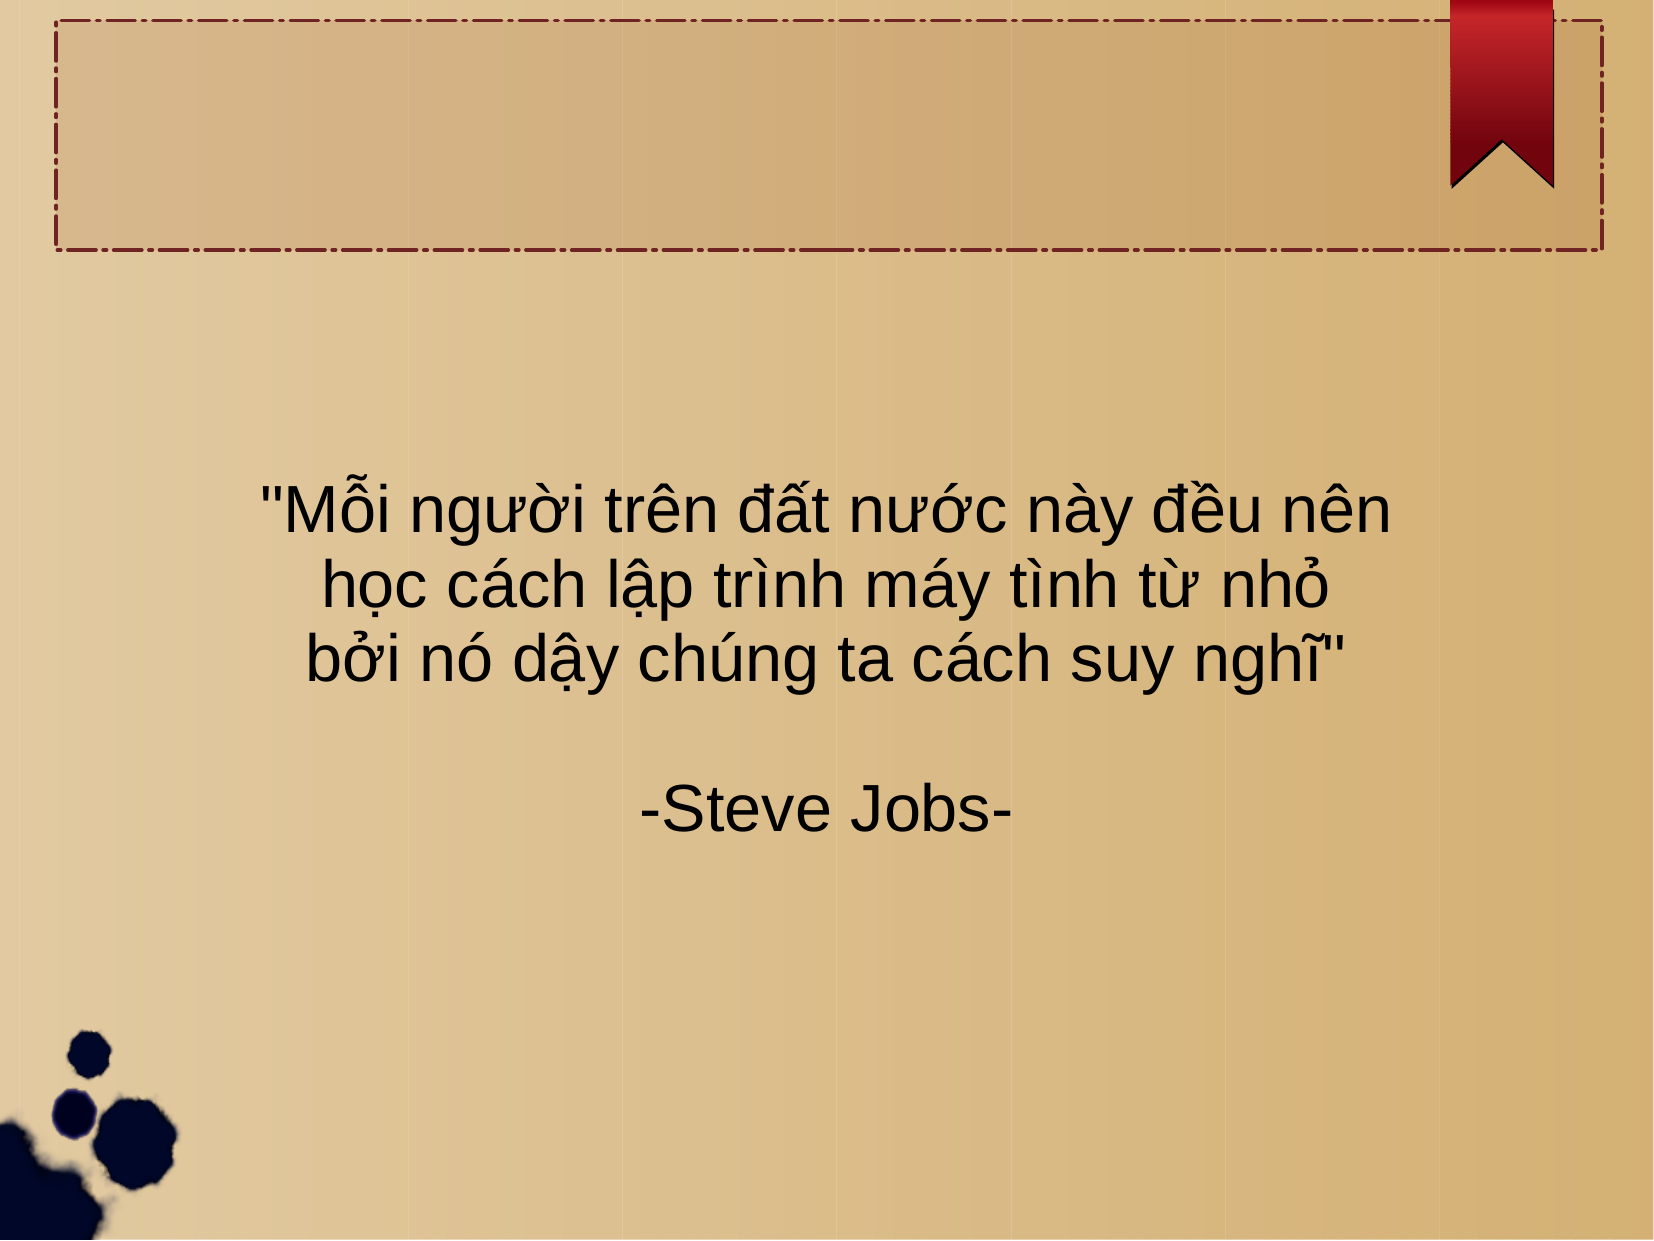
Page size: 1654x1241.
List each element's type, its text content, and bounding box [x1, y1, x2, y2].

subtitle "Mỗi người trên đất nước này đều nên học cách lập trình máy tình từ nhỏ bởi nó dậy chúng ta cách suy nghĩ" -Steve Jobs- [82, 299, 1571, 1019]
